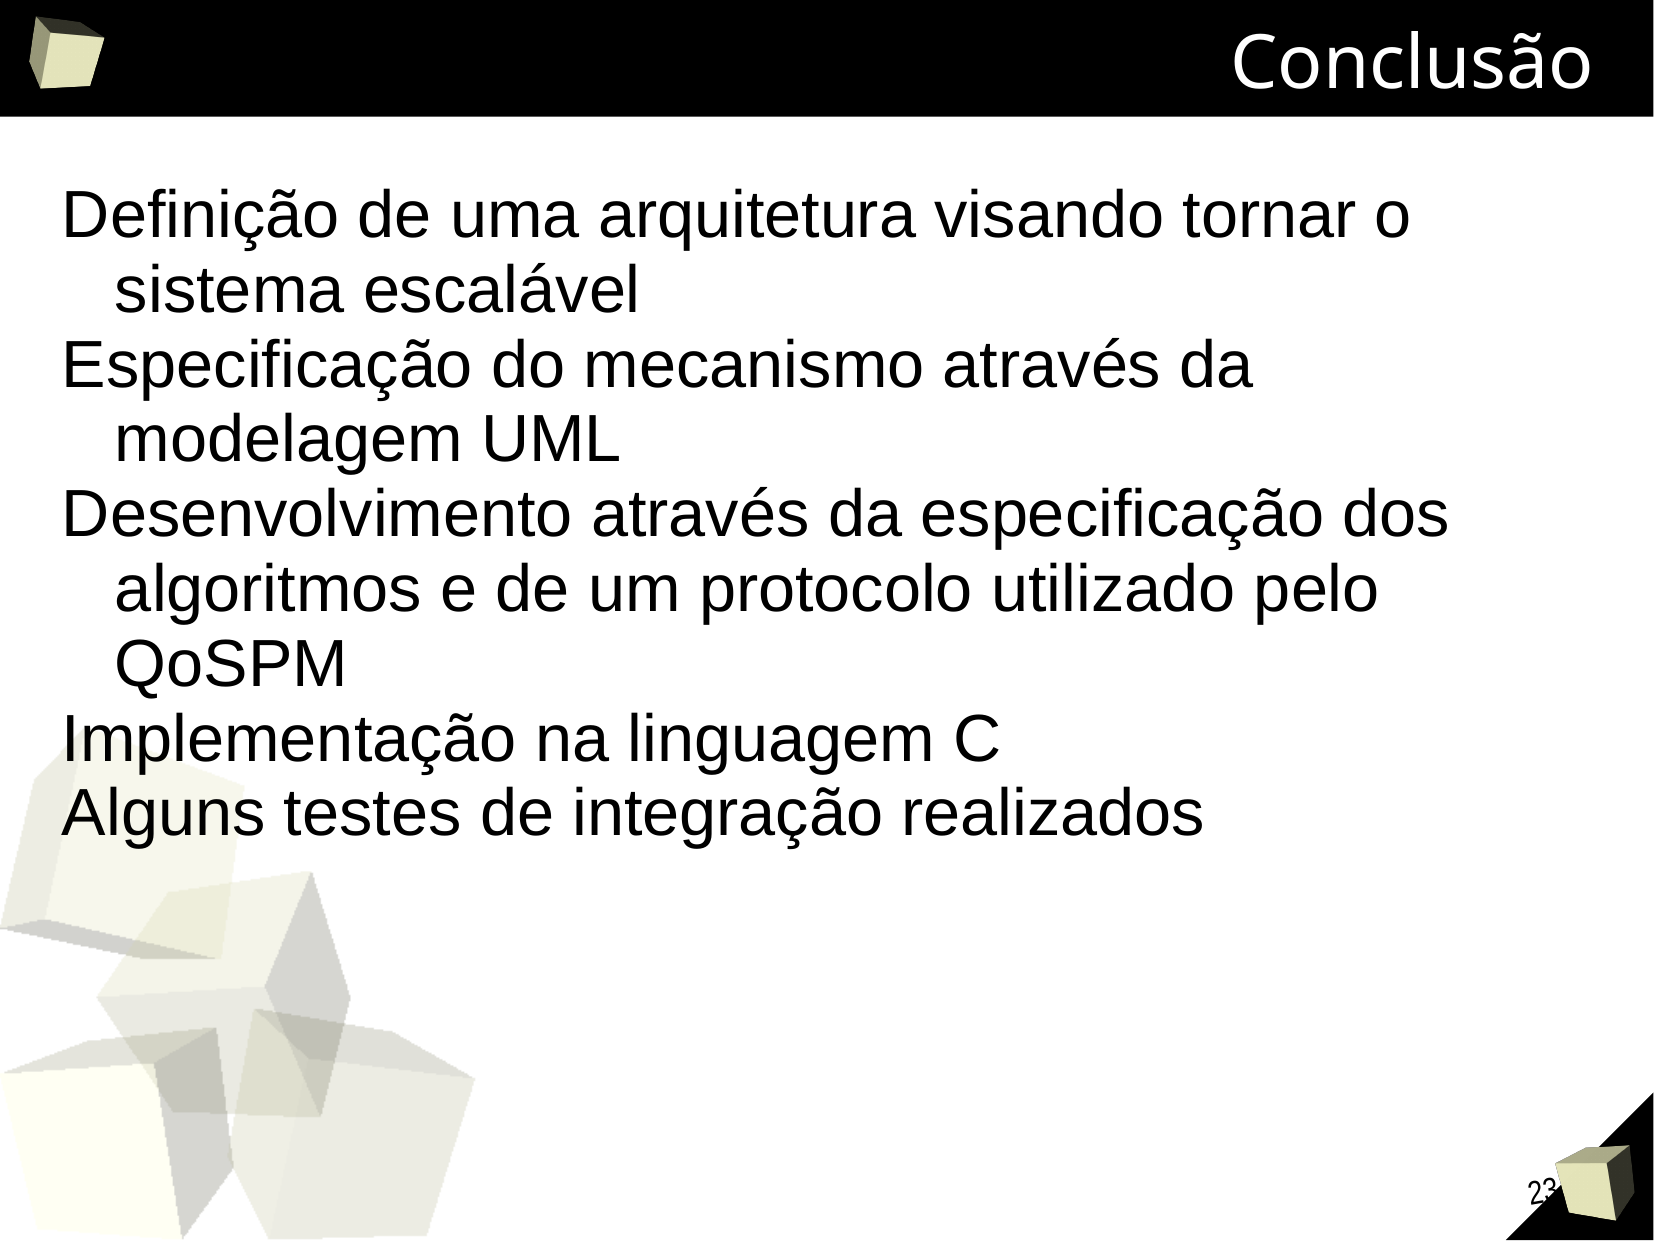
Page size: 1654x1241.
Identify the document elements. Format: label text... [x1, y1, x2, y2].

picture [0, 726, 477, 1241]
title Conclusão [118, 0, 1595, 119]
list Definição de uma arquitetura visando tornar o sistema escalável Especificação do mecanismo através da modelagem UML Desenvolvimento através da especificação dos algoritmos e de um protocolo utilizado pelo QoSPM Implementação na linguagem C Alguns testes de integração realizados [44, 177, 1611, 1214]
